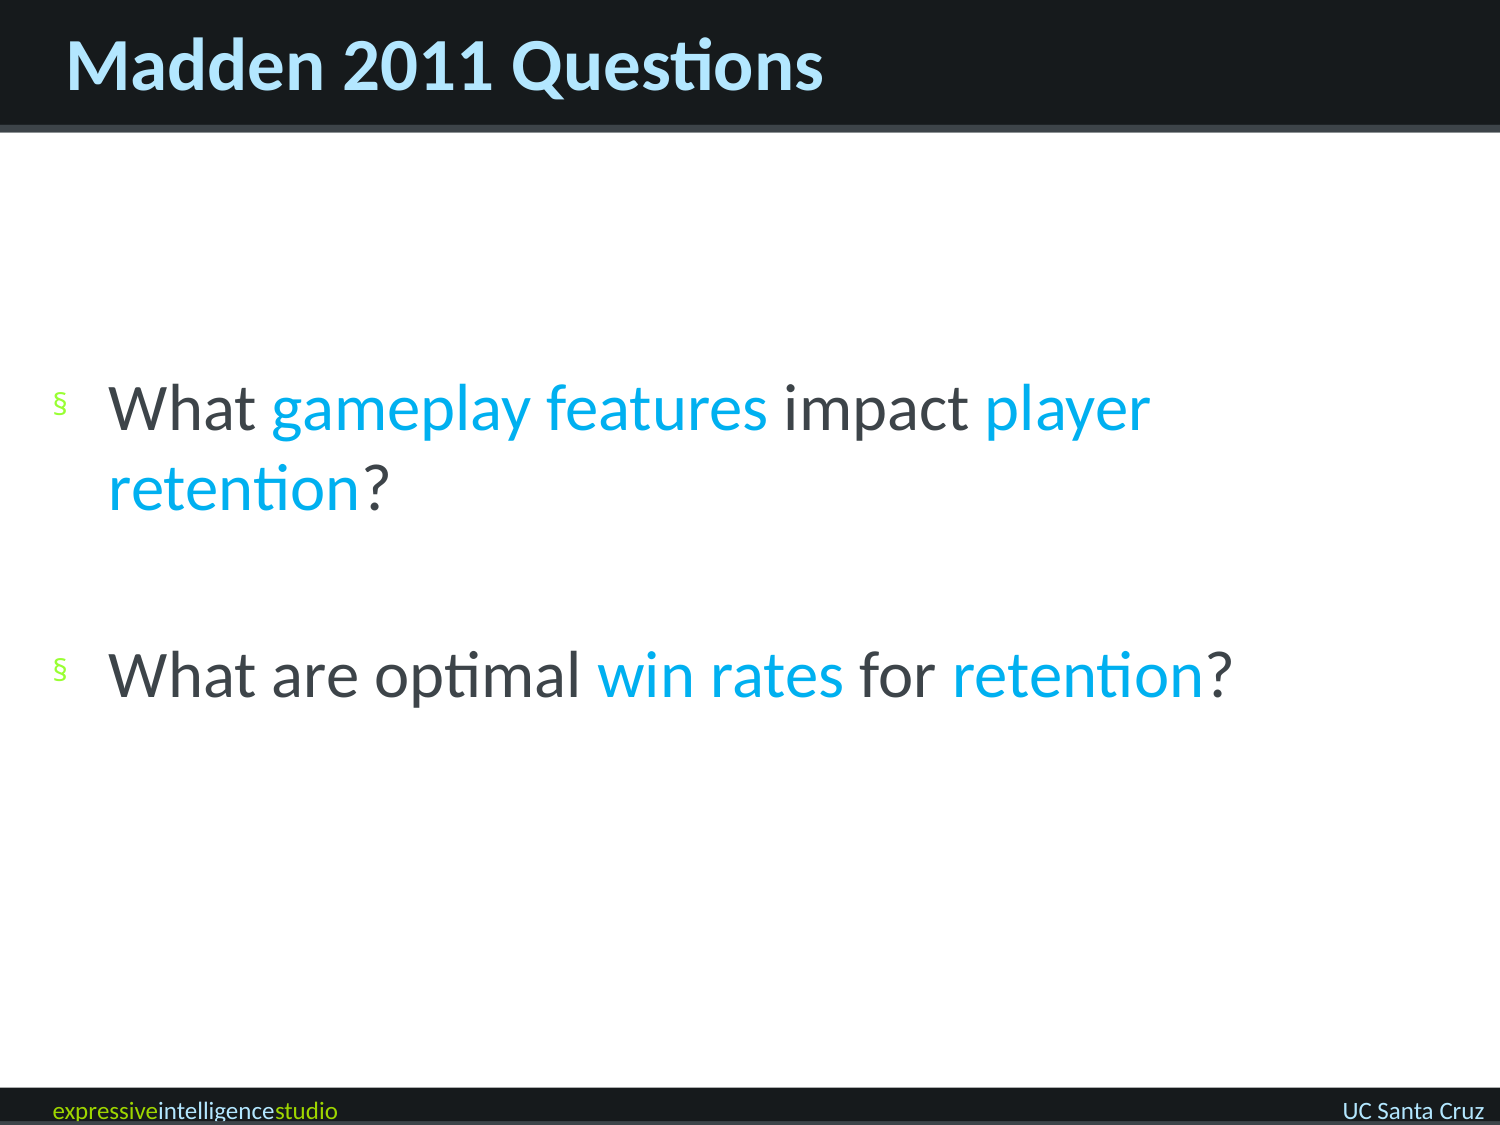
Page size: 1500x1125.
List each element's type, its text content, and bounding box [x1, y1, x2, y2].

title Madden 2011 Questions [50, 0, 1400, 130]
list What gameplay features impact player retention? What are optimal win rates for retention? [37, 162, 1388, 993]
